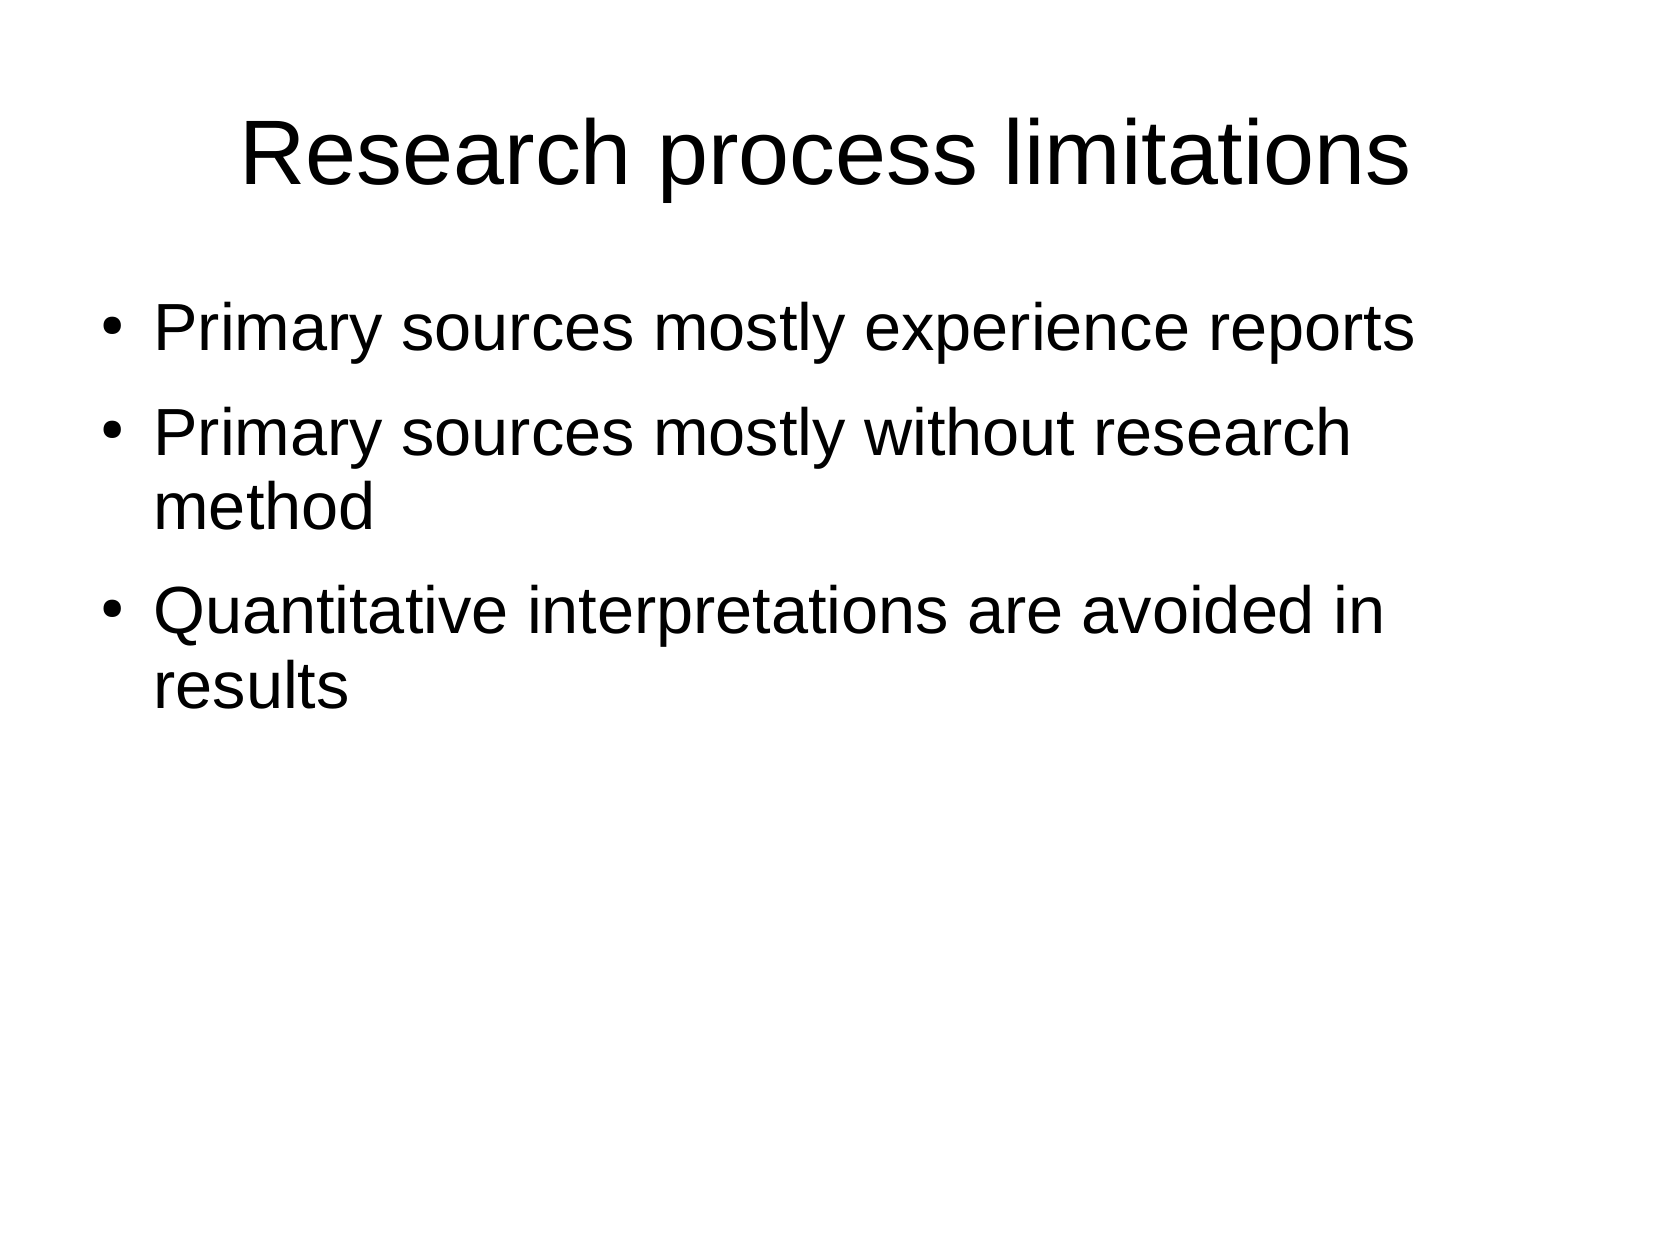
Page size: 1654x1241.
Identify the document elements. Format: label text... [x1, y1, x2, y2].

list Primary sources mostly experience reports Primary sources mostly without research method Quantitative interpretations are avoided in results [82, 290, 1571, 1010]
title Research process limitations [82, 49, 1571, 257]
